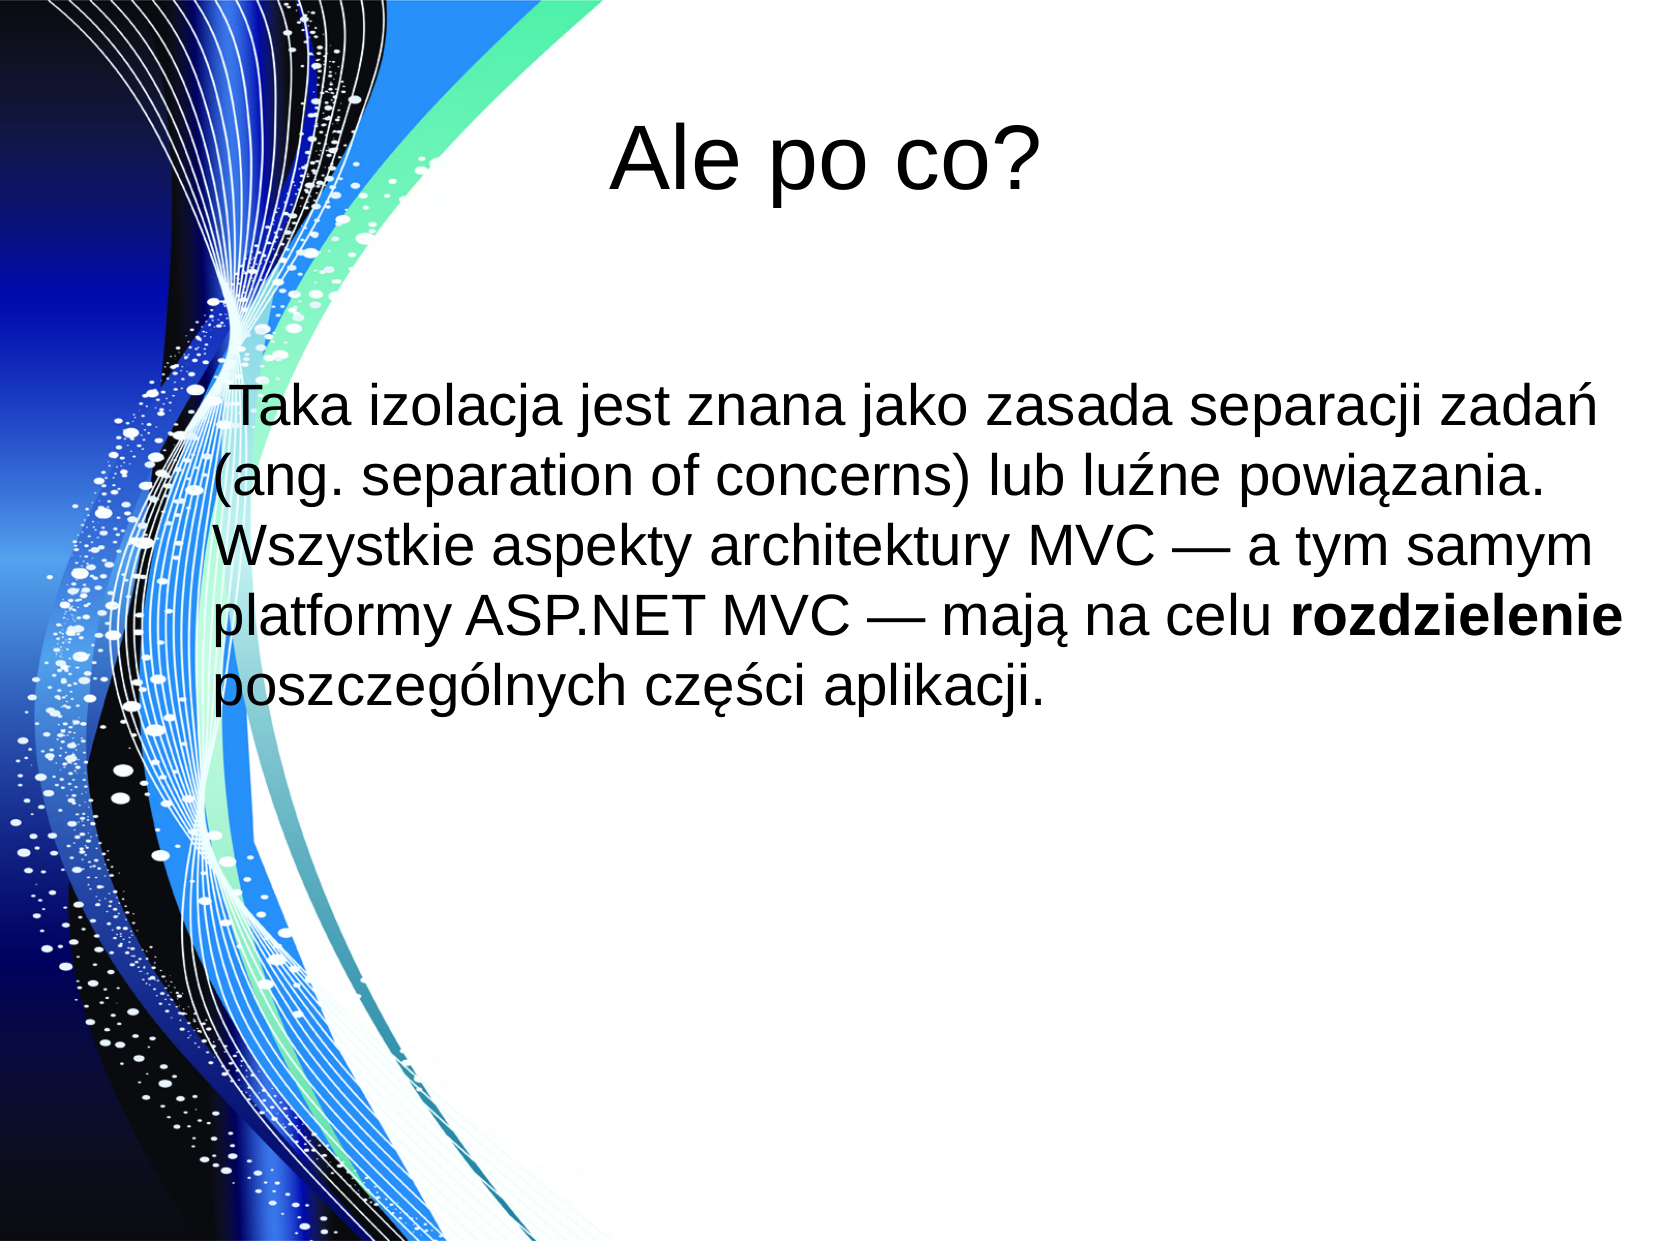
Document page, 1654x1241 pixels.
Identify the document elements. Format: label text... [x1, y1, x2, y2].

picture [0, 0, 1654, 1241]
title Ale po co? [82, 49, 1571, 257]
list Taka izolacja jest znana jako zasada separacji zadań (ang. separation of concerns) lub luźne powiązania. Wszystkie aspekty architektury MVC — a tym samym platformy ASP.NET MVC — mają na celu rozdzielenie poszczególnych części aplikacji. [212, 367, 1654, 1087]
